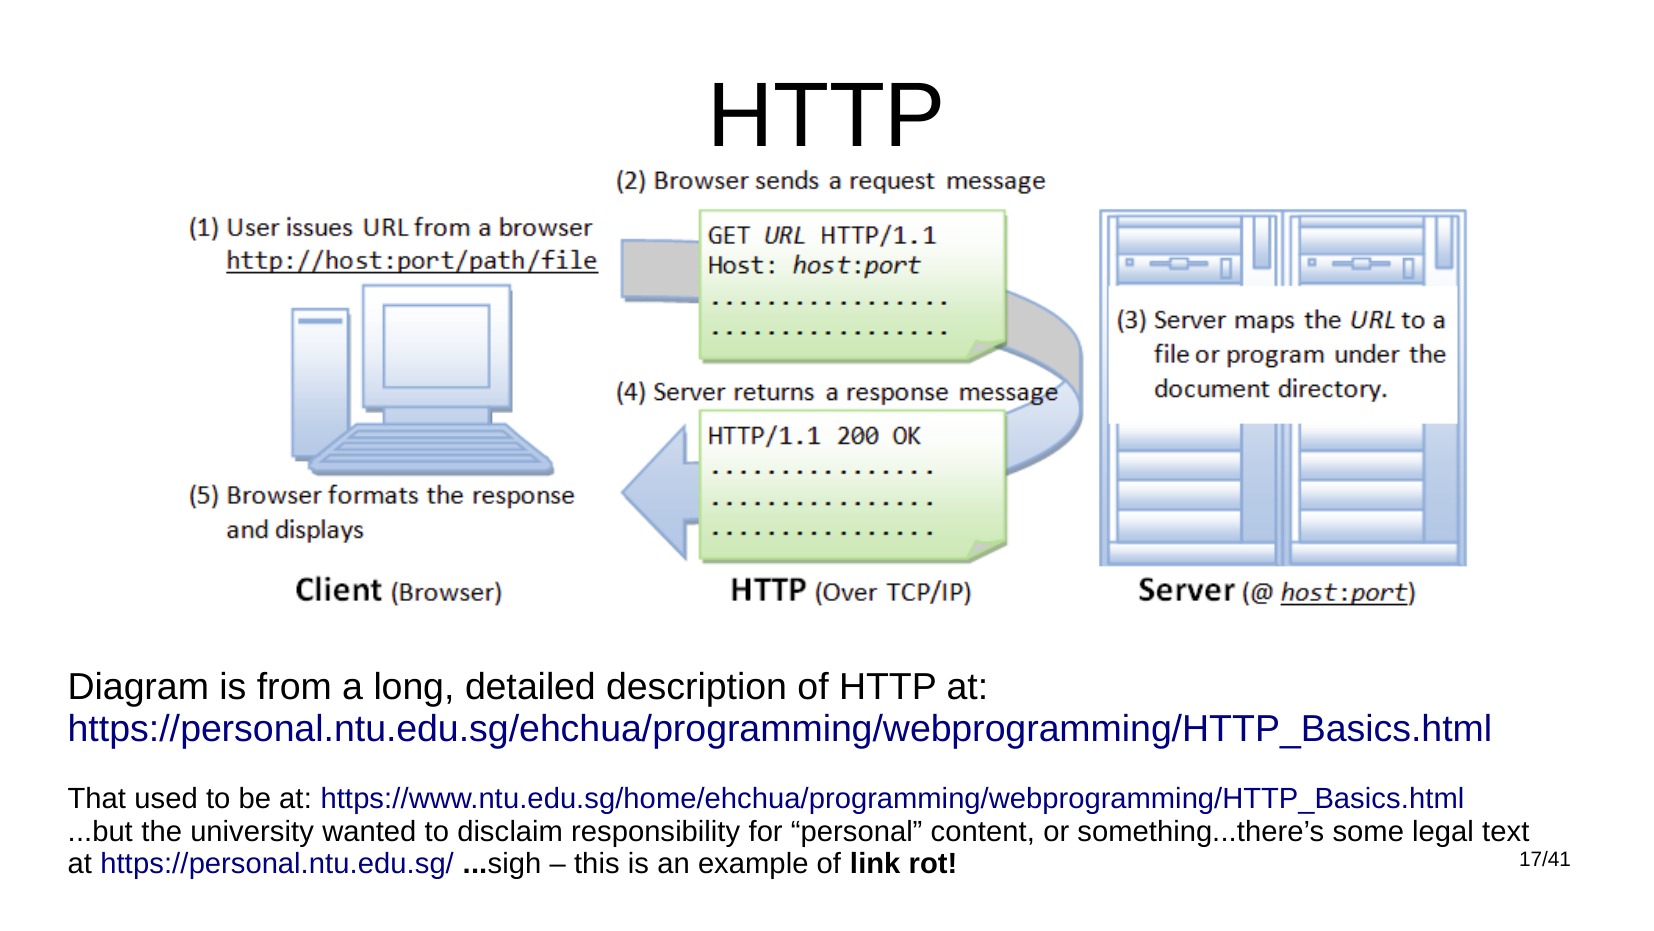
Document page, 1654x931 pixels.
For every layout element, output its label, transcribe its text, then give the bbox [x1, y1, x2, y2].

picture [178, 150, 1475, 626]
text_box Diagram is from a long, detailed description of HTTP at: https://personal.ntu.edu.sg/ehchua/programming/webprogramming/HTTP_Basics.html That used to be at: https://www.ntu.edu.sg/home/ehchua/programming/webprogramming/HTTP_Basics.html ...but the university wanted to disclaim responsibility for “personal” content, or something...there’s some legal text at https://personal.ntu.edu.sg/ ...sigh – this is an example of link rot! [52, 657, 1548, 888]
title HTTP [82, 37, 1571, 193]
